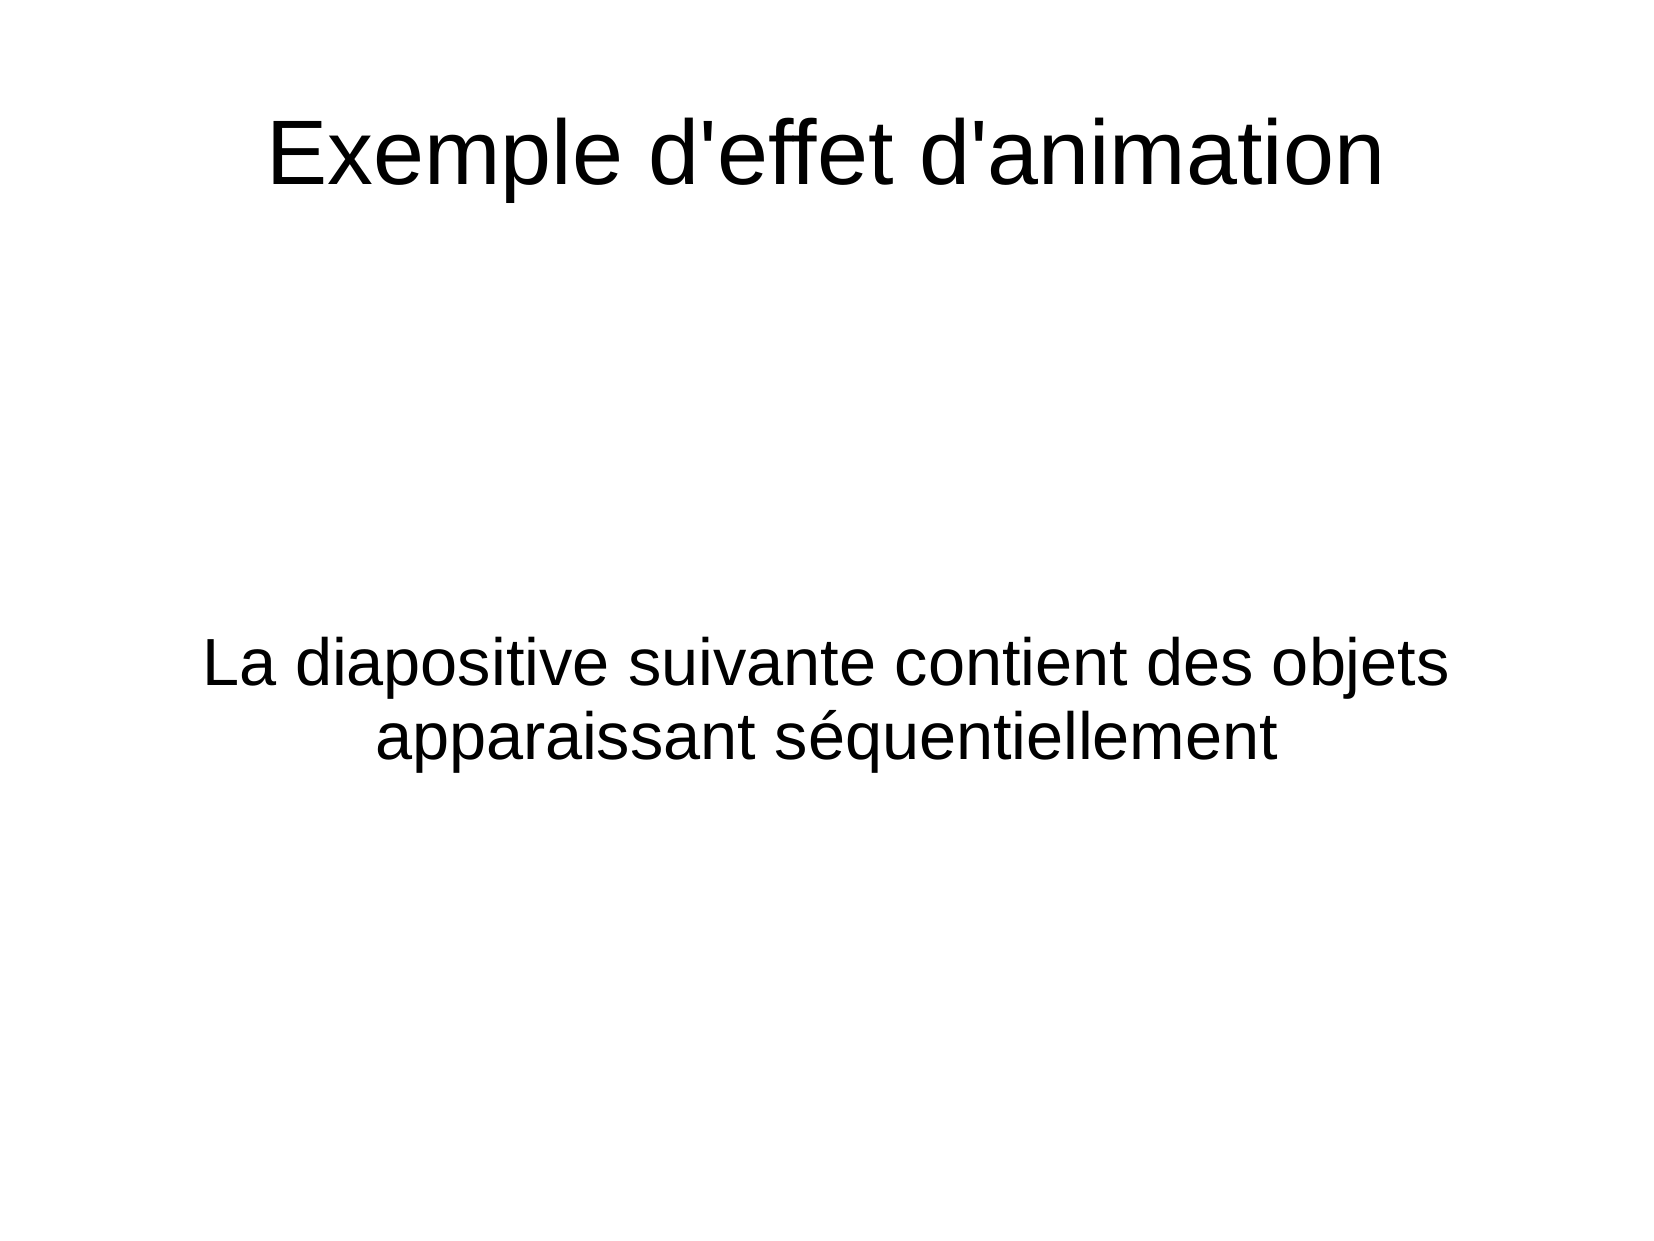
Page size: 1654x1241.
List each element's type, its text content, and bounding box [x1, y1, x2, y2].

title Exemple d'effet d'animation [82, 56, 1571, 250]
subtitle La diapositive suivante contient des objets apparaissant séquentiellement [82, 297, 1571, 1102]
